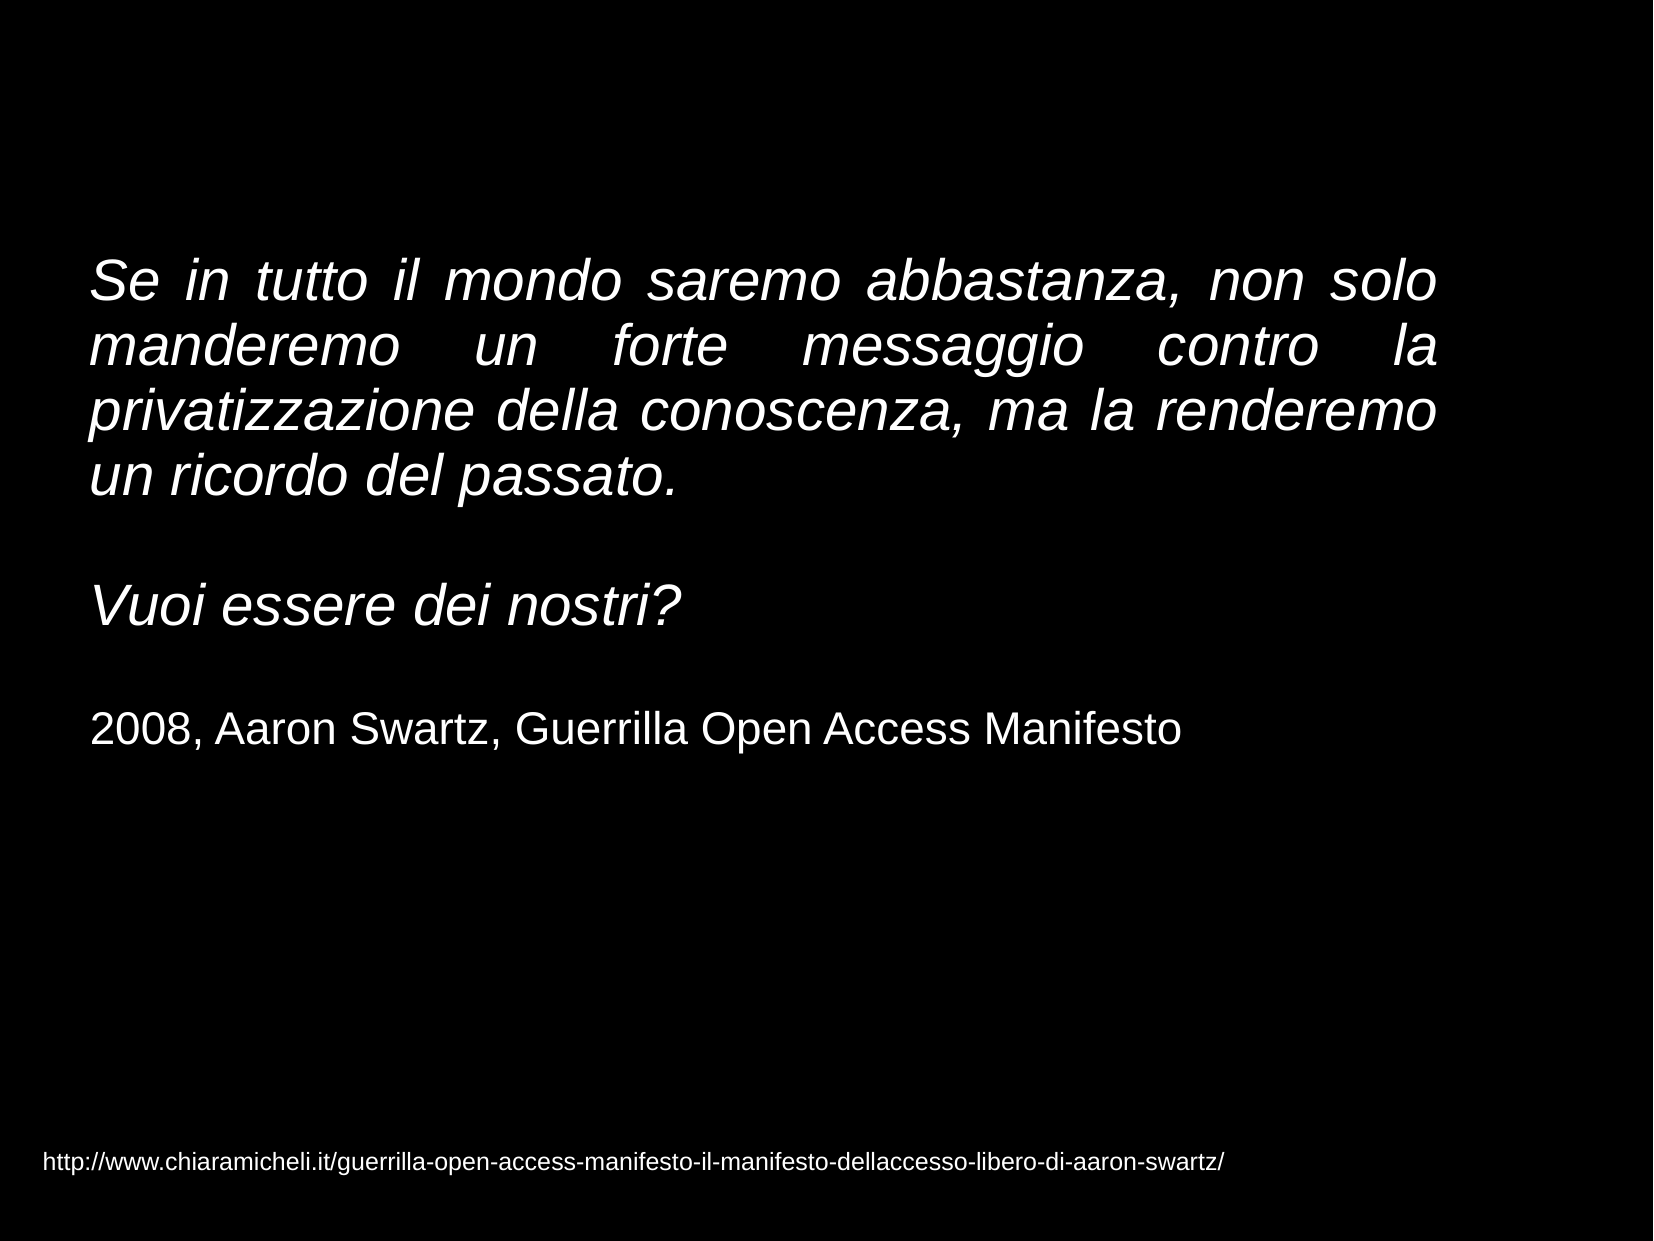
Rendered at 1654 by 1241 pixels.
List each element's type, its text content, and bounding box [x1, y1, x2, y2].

text_box [90, 660, 736, 751]
text_box Se in tutto il mondo saremo abbastanza, non solo manderemo un forte messaggio contro la privatizzazione della conoscenza, ma la renderemo un ricordo del passato. Vuoi essere dei nostri? 2008, Aaron Swartz, Guerrilla Open Access Manifesto [75, 240, 1456, 762]
text_box http://www.chiaramicheli.it/guerrilla-open-access-manifesto-il-manifesto-dellaccesso-libero-di-aaron-swartz/ [27, 1140, 1603, 1211]
